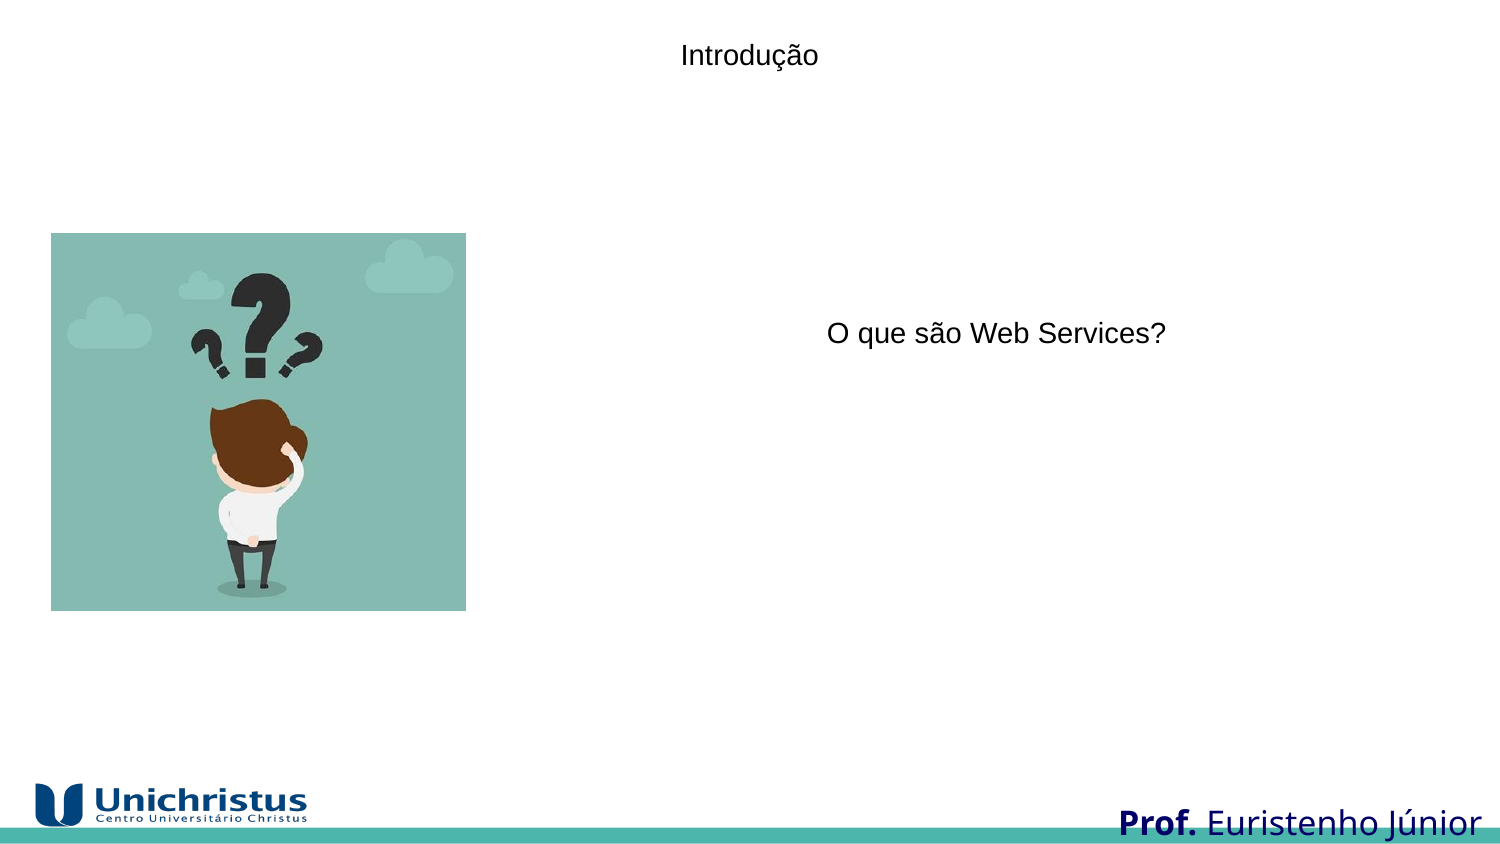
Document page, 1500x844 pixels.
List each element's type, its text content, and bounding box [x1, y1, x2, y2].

list O que são Web Services? [544, 152, 1449, 750]
text_box Prof. Euristenho Júnior [1103, 791, 1500, 844]
picture [51, 233, 466, 611]
title Introdução [51, 20, 1449, 137]
picture [31, 781, 311, 828]
